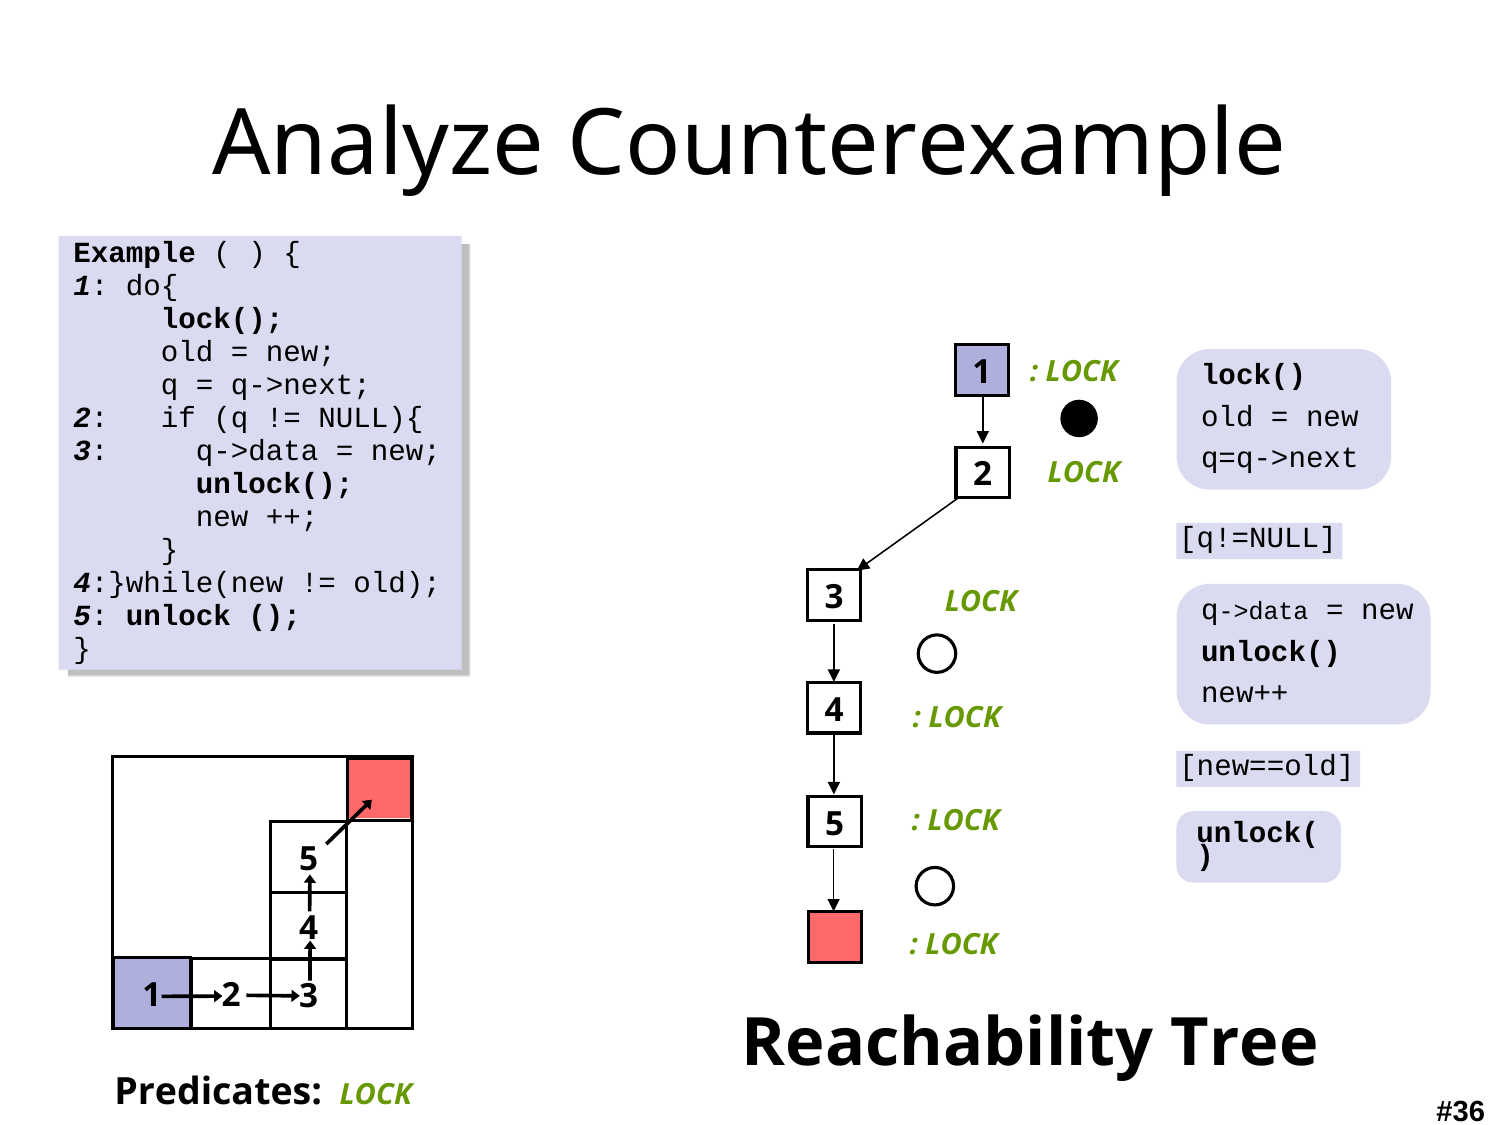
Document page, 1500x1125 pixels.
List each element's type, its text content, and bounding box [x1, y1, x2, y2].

text_box LOCK [929, 578, 1078, 626]
text_box [q!=NULL] [1176, 522, 1343, 560]
text_box 4 [807, 682, 861, 734]
text_box Reachability Tree [727, 999, 1334, 1088]
text_box 4 [270, 893, 347, 960]
text_box : LOCK [894, 921, 1043, 969]
text_box [808, 911, 862, 963]
text_box 3 [270, 960, 347, 1029]
text_box 5 [270, 821, 347, 893]
text_box [new==old] [1176, 750, 1361, 787]
text_box : LOCK [896, 797, 1045, 846]
text_box 2 [191, 958, 270, 1029]
text_box : LOCK [897, 694, 1046, 742]
text_box Predicates: LOCK [99, 1064, 425, 1121]
text_box : LOCK [1015, 348, 1163, 396]
text_box 3 [807, 569, 861, 621]
text_box 1 [113, 957, 191, 1029]
text_box 5 [808, 796, 862, 847]
text_box 2 [955, 447, 1010, 498]
text_box [349, 760, 410, 819]
text_box unlock() [1176, 811, 1341, 883]
text_box 1 [955, 344, 1009, 396]
text_box [1060, 399, 1098, 438]
title Analyze Counterexample [24, 45, 1476, 233]
text_box Example ( ) { 1: do{ lock(); old = new; q = q->next; 2: if (q != NULL){ 3: q->data = new; unlock(); new ++; } 4:}while(new != old); 5: unlock (); } [58, 235, 462, 670]
text_box q->data = new unlock() new++ [1176, 583, 1431, 725]
text_box lock() old = new q=q->next [1176, 349, 1392, 490]
text_box LOCK [1032, 449, 1181, 497]
